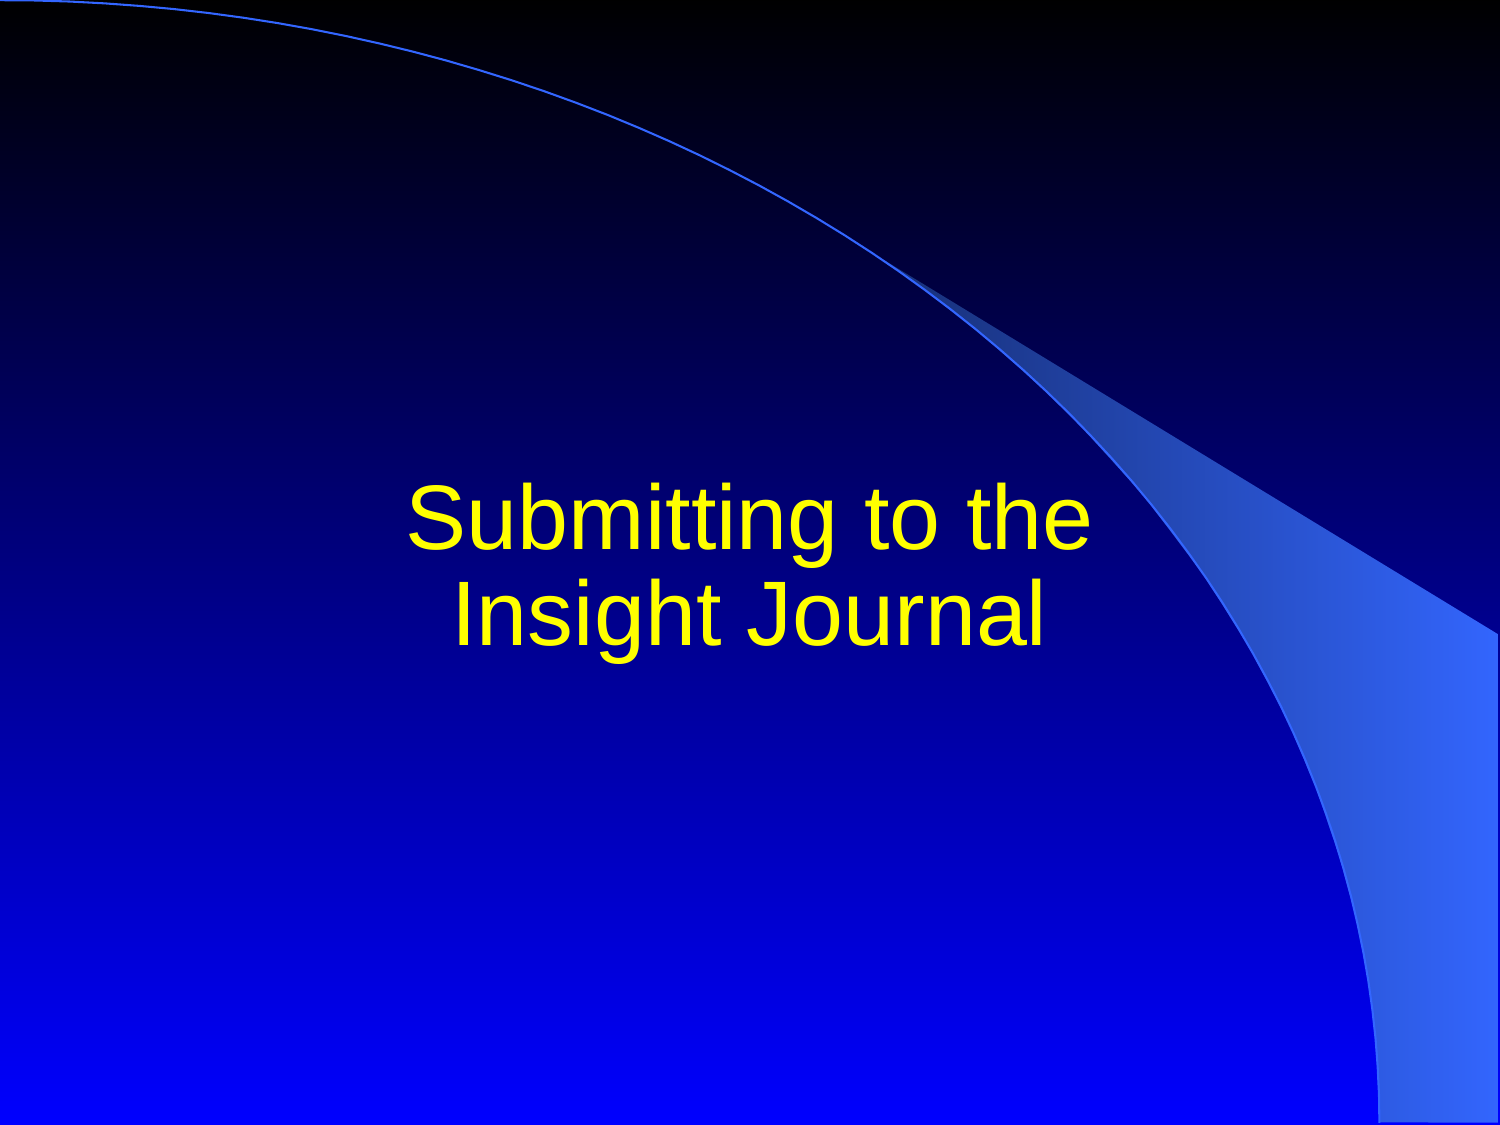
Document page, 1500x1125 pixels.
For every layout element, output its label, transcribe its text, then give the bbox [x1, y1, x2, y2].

title Submitting to the Insight Journal [112, 462, 1388, 676]
